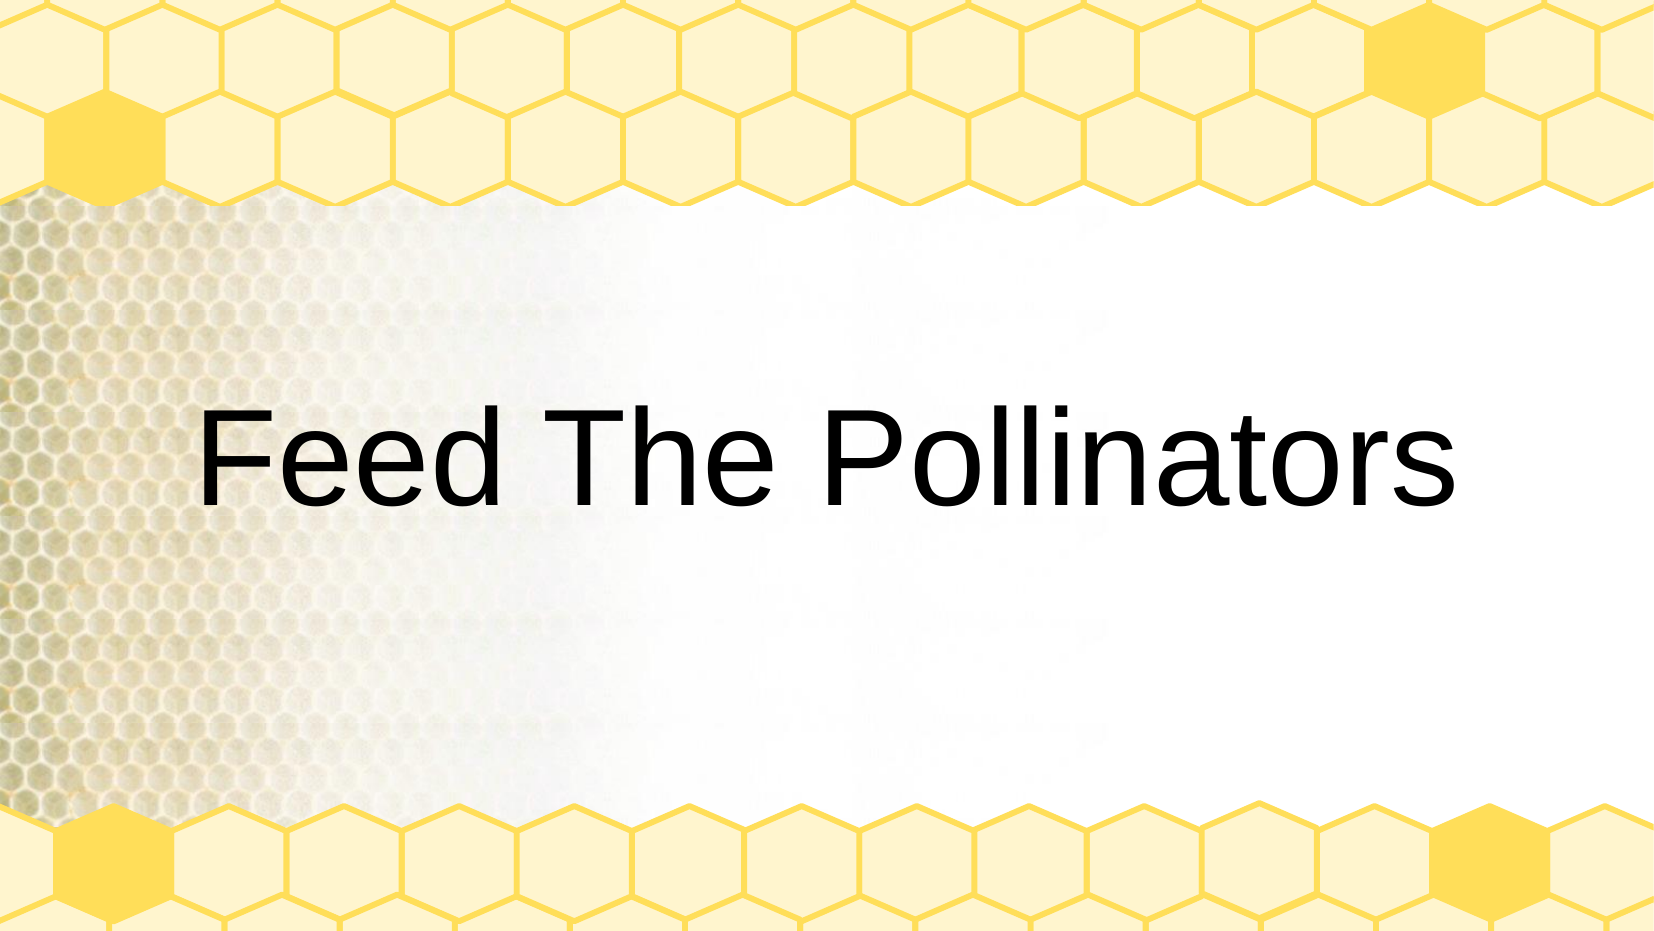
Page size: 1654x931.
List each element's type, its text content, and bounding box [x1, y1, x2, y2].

title Feed The Pollinators [88, 354, 1565, 562]
picture [0, 186, 1654, 827]
